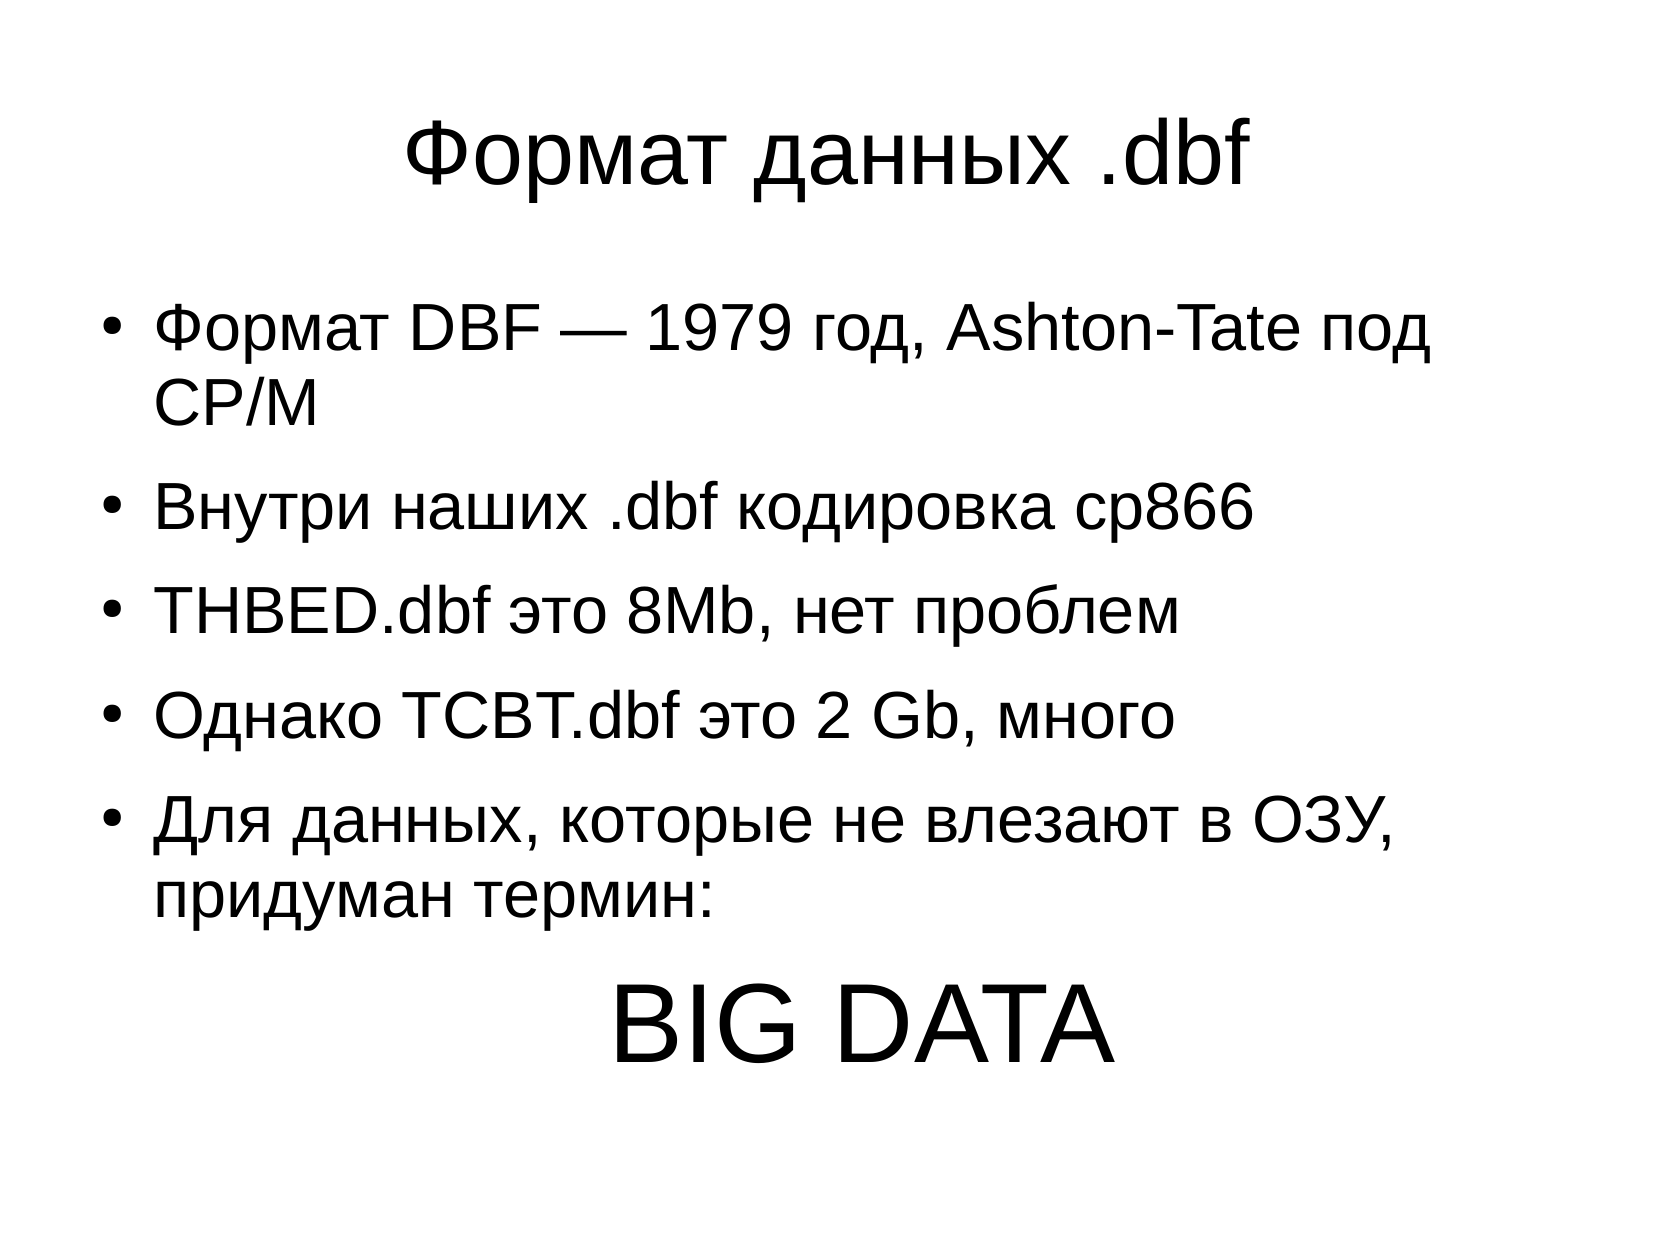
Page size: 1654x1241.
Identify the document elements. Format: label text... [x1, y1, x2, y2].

list Формат DBF — 1979 год, Ashton-Tate под CP/M Внутри наших .dbf кодировка cp866 THBED.dbf это 8Mb, нет проблем Однако TCBT.dbf это 2 Gb, много Для данных, которые не влезают в ОЗУ, придуман термин: BIG DATA [82, 290, 1571, 1099]
title Формат данных .dbf [82, 49, 1571, 257]
